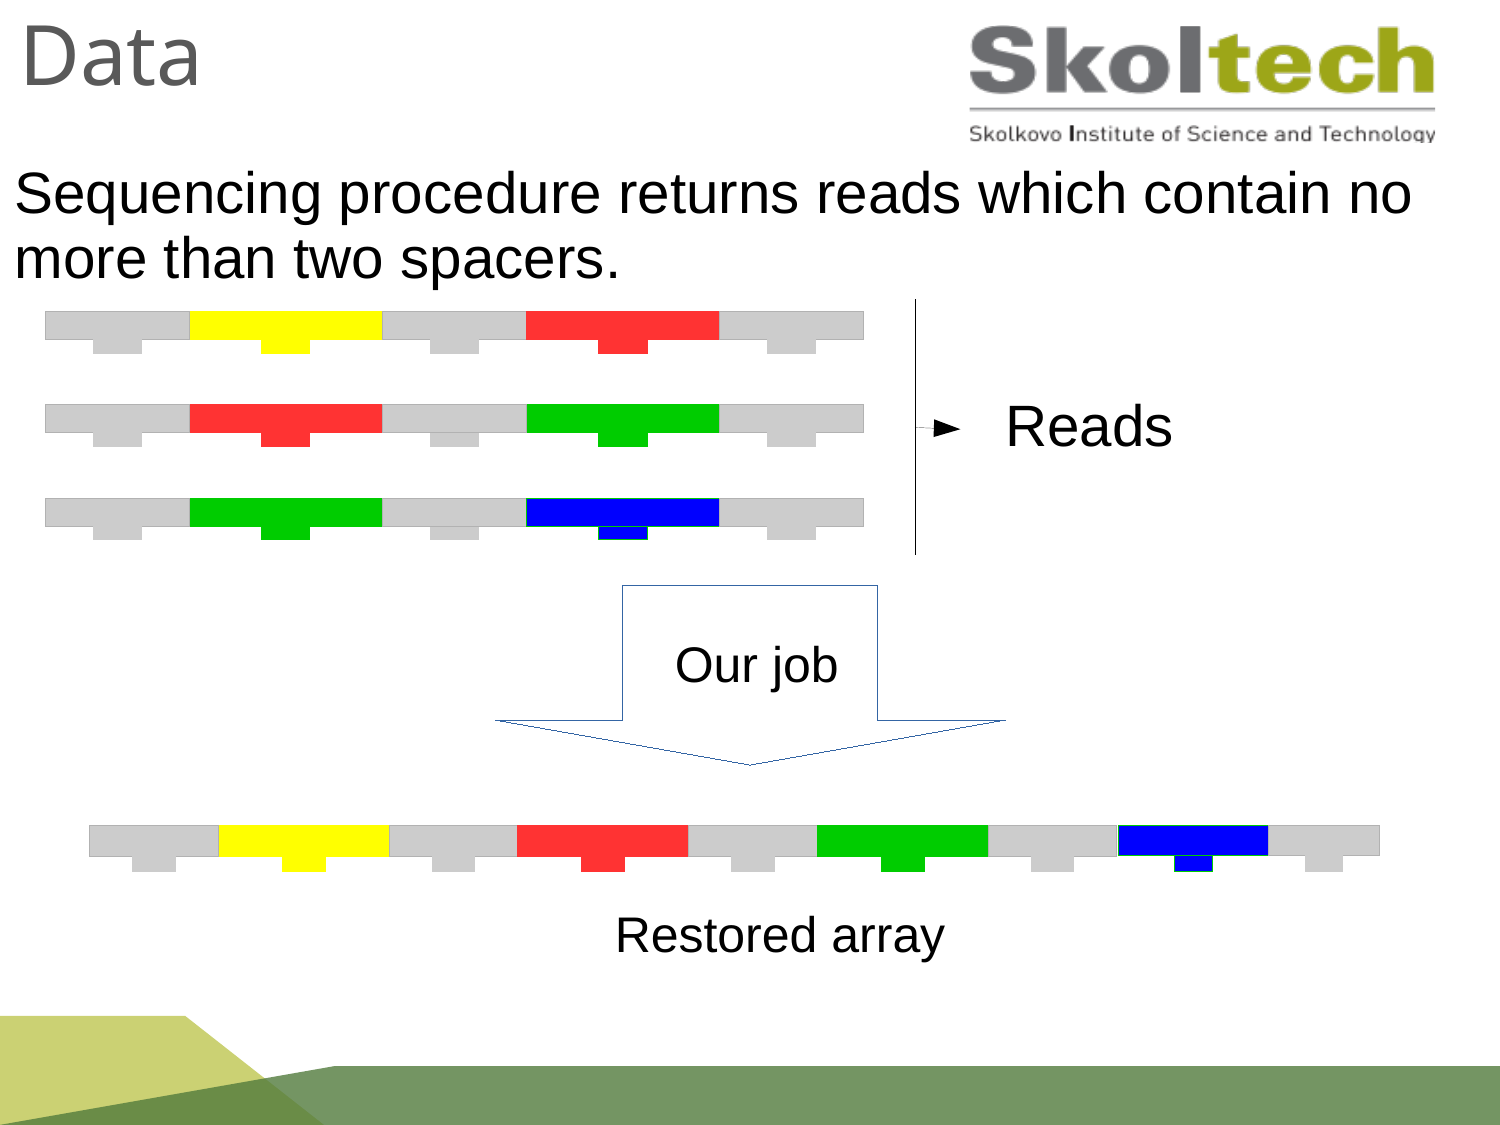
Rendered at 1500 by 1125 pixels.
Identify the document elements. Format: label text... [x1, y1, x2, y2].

text_box [45, 404, 864, 447]
title Data [4, 0, 391, 105]
text_box Reads [990, 386, 1444, 467]
text_box [45, 311, 864, 354]
text_box Restored array [600, 900, 1201, 971]
text_box [45, 498, 864, 540]
text_box Our job [660, 630, 1456, 701]
text_box [89, 825, 1117, 872]
text_box [1118, 825, 1380, 872]
text_box Sequencing procedure returns reads which contain no more than two spacers. [0, 153, 1500, 299]
